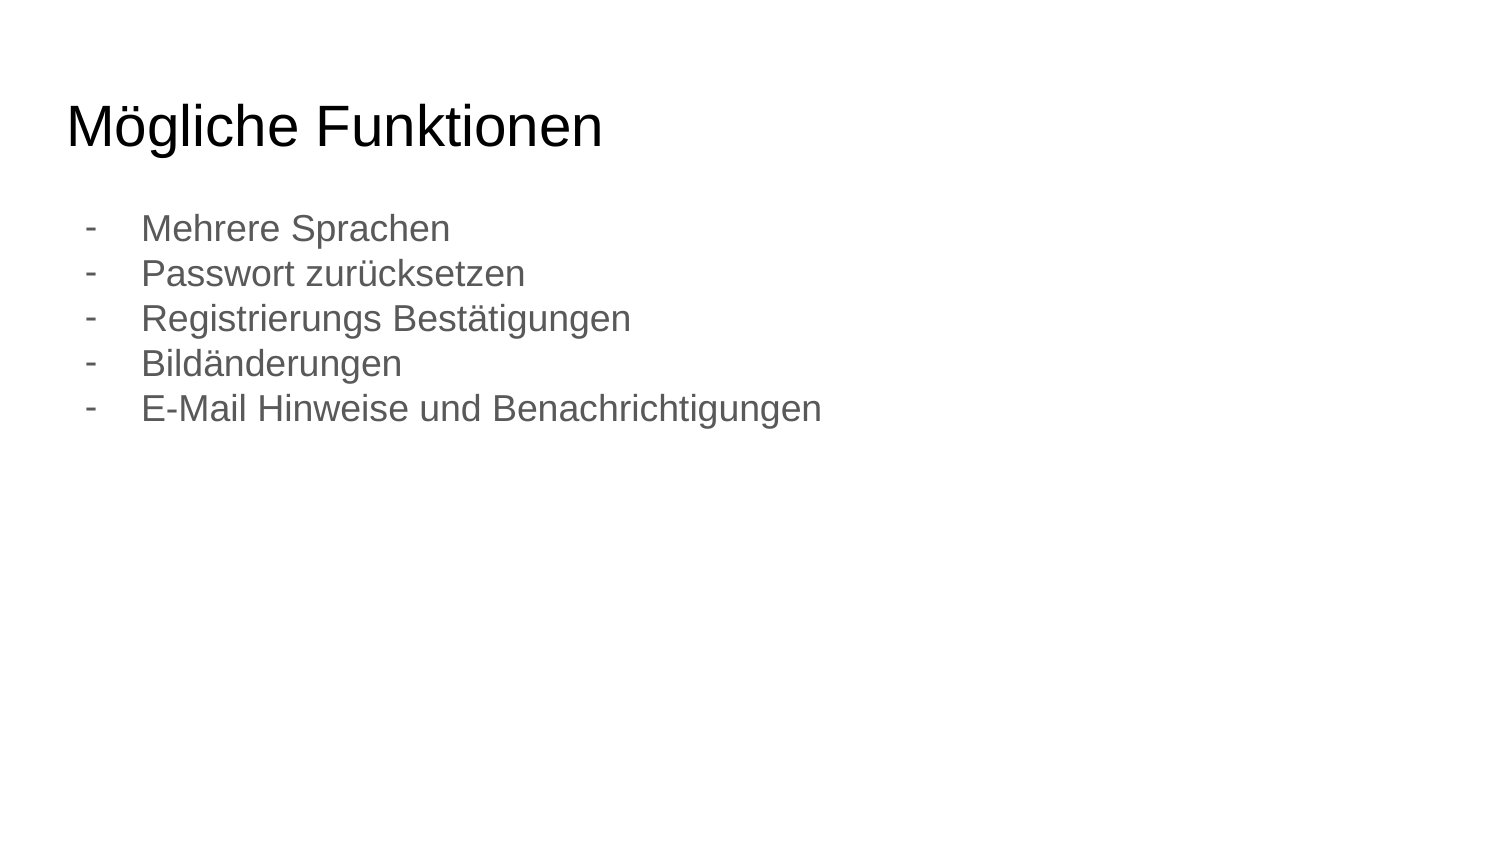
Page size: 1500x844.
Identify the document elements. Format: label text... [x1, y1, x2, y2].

list Mehrere Sprachen Passwort zurücksetzen Registrierungs Bestätigungen Bildänderungen E-Mail Hinweise und Benachrichtigungen [51, 189, 1449, 750]
title Mögliche Funktionen [51, 72, 1449, 167]
